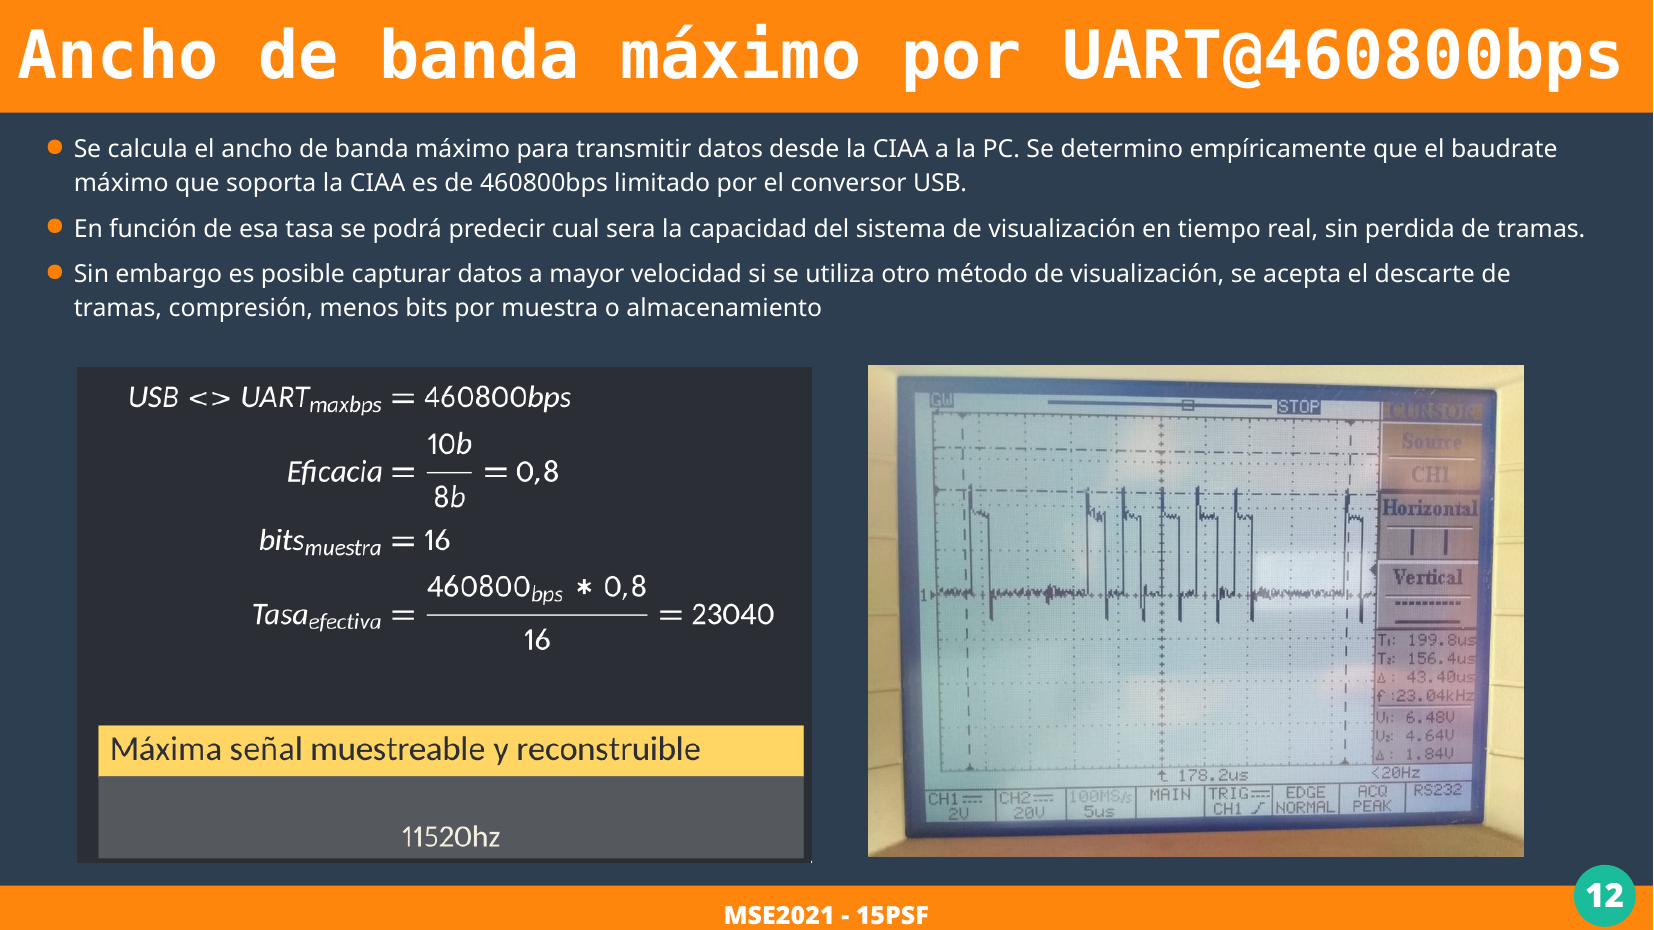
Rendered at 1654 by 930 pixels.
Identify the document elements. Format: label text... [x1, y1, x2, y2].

picture [77, 367, 812, 863]
title Ancho de banda máximo por UART@460800bps [17, 16, 1653, 113]
list Se calcula el ancho de banda máximo para transmitir datos desde la CIAA a la PC. Se determino empíricamente que el baudrate máximo que soporta la CIAA es de 460800bps limitado por el conversor USB. En función de esa tasa se podrá predecir cual sera la capacidad del sistema de visualización en tiempo real, sin perdida de tramas. Sin embargo es posible capturar datos a mayor velocidad si se utiliza otro método de visualización, se acepta el descarte de tramas, compresión, menos bits por muestra o almacenamiento [35, 131, 1599, 338]
picture [868, 365, 1524, 857]
